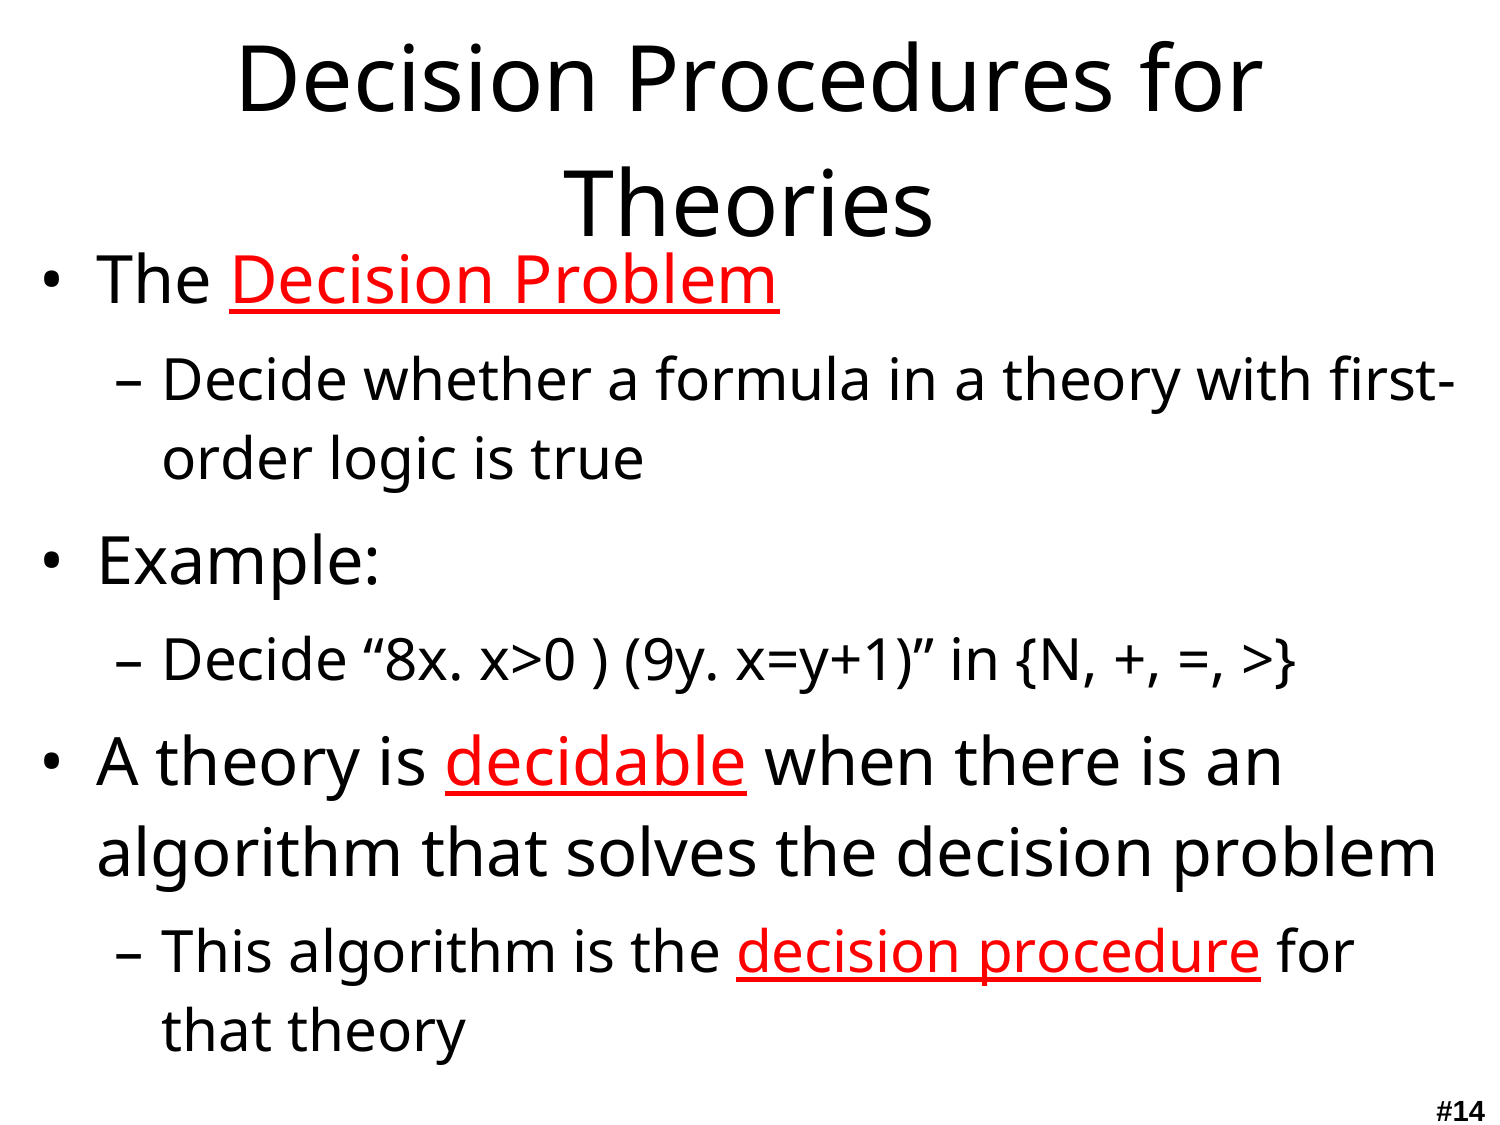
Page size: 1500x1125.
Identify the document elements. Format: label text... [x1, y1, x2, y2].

title Decision Procedures for Theories [24, 45, 1476, 224]
list The Decision Problem Decide whether a formula in a theory with first-order logic is true Example: Decide “8x. x>0 ) (9y. x=y+1)” in {N, +, =, >} A theory is decidable when there is an algorithm that solves the decision problem This algorithm is the decision procedure for that theory [24, 224, 1476, 1063]
